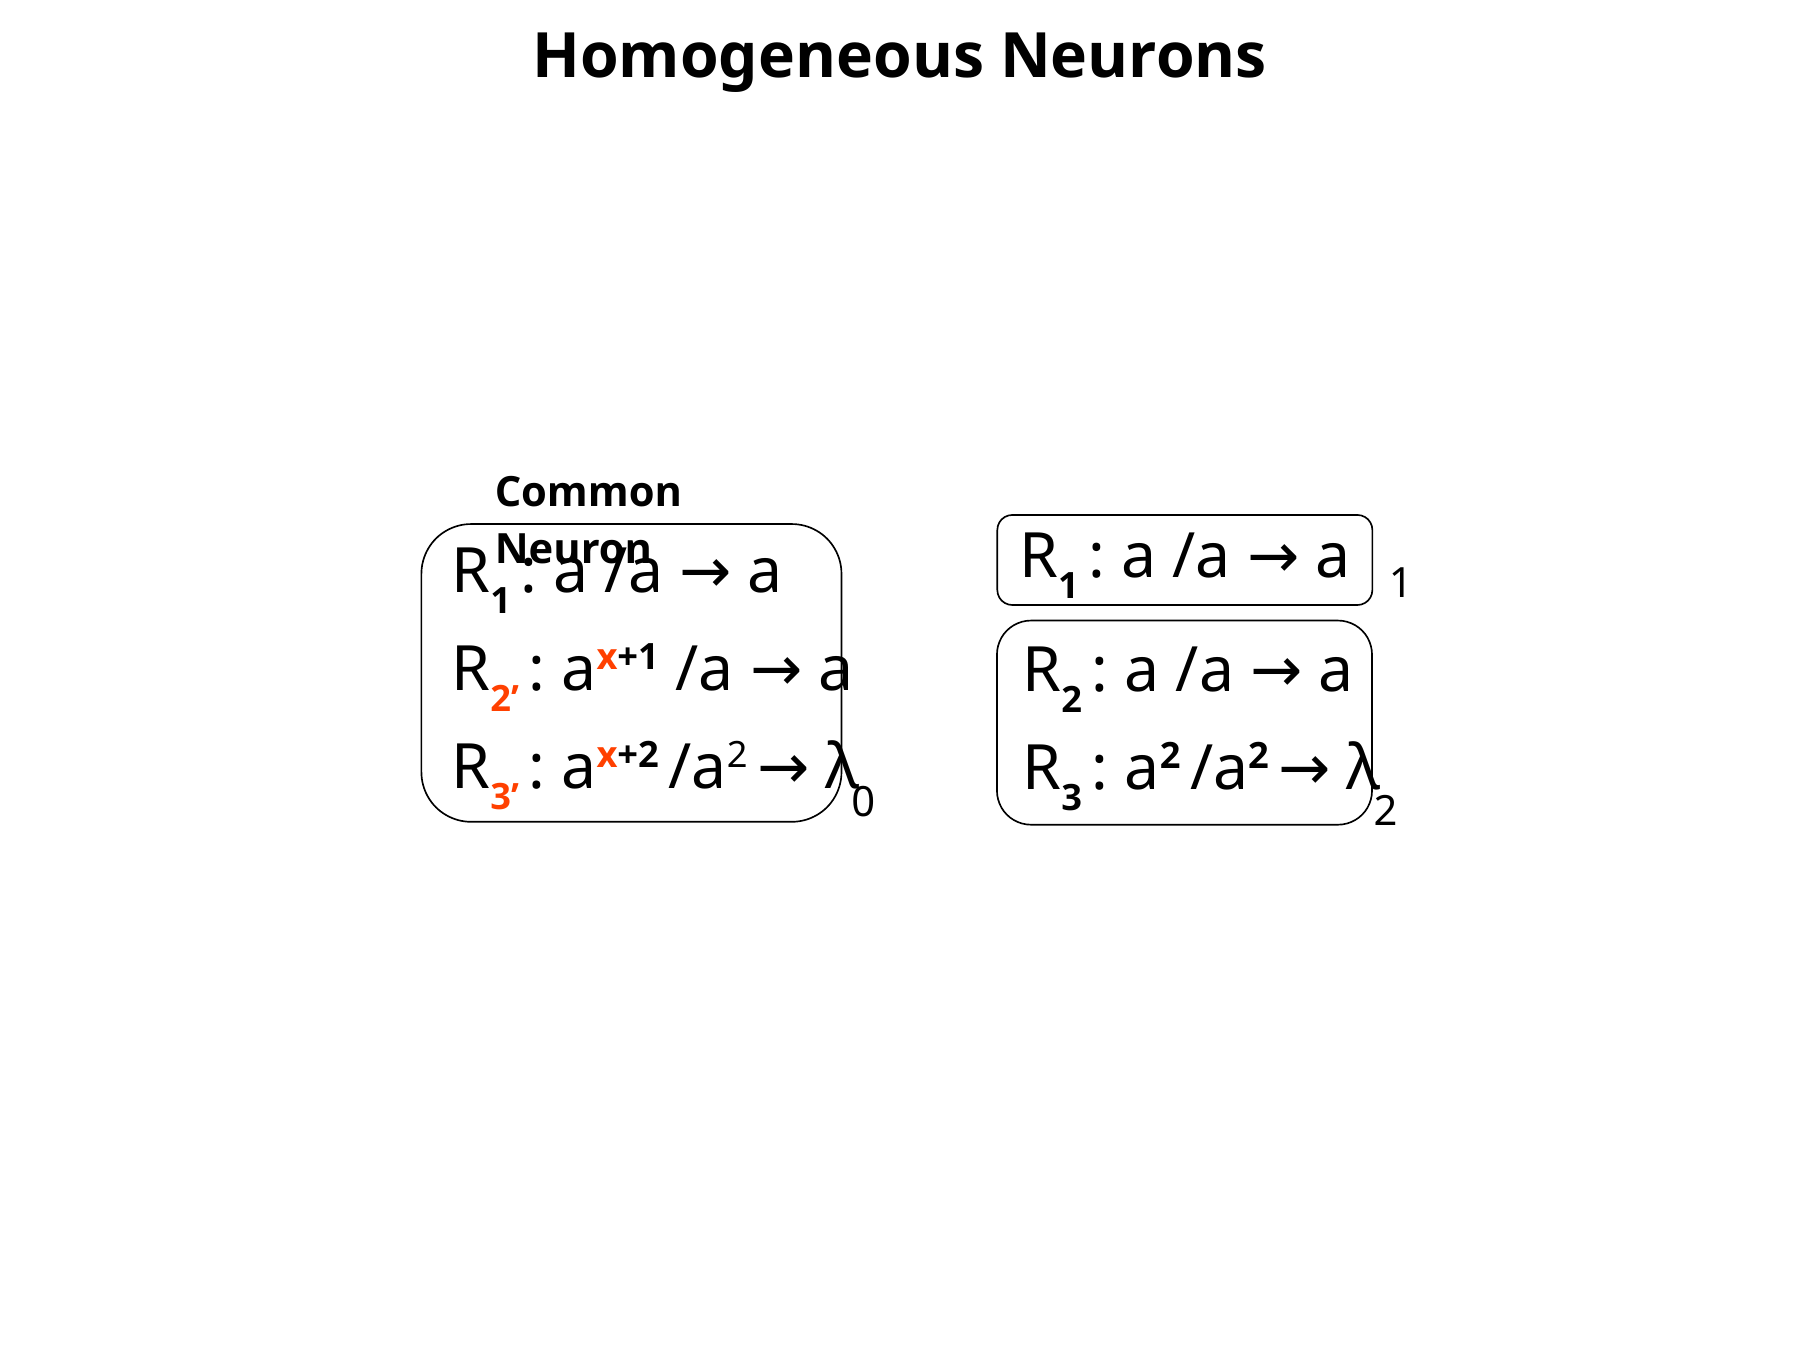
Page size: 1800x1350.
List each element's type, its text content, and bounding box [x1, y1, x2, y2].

text_box Common Neuron [480, 454, 796, 525]
text_box 1 [1374, 544, 1433, 615]
text_box R1 : a /a → a [997, 514, 1373, 606]
text_box 0 [836, 763, 895, 834]
text_box R1 : a /a → a R2’ : ax+1 /a → a R3’ : ax+2 /a2 → λ [421, 524, 842, 822]
text_box 2 [1358, 773, 1417, 844]
text_box Homogeneous Neurons [0, 3, 1800, 101]
text_box R2 : a /a → a R3 : a2 /a2 → λ [996, 620, 1373, 825]
